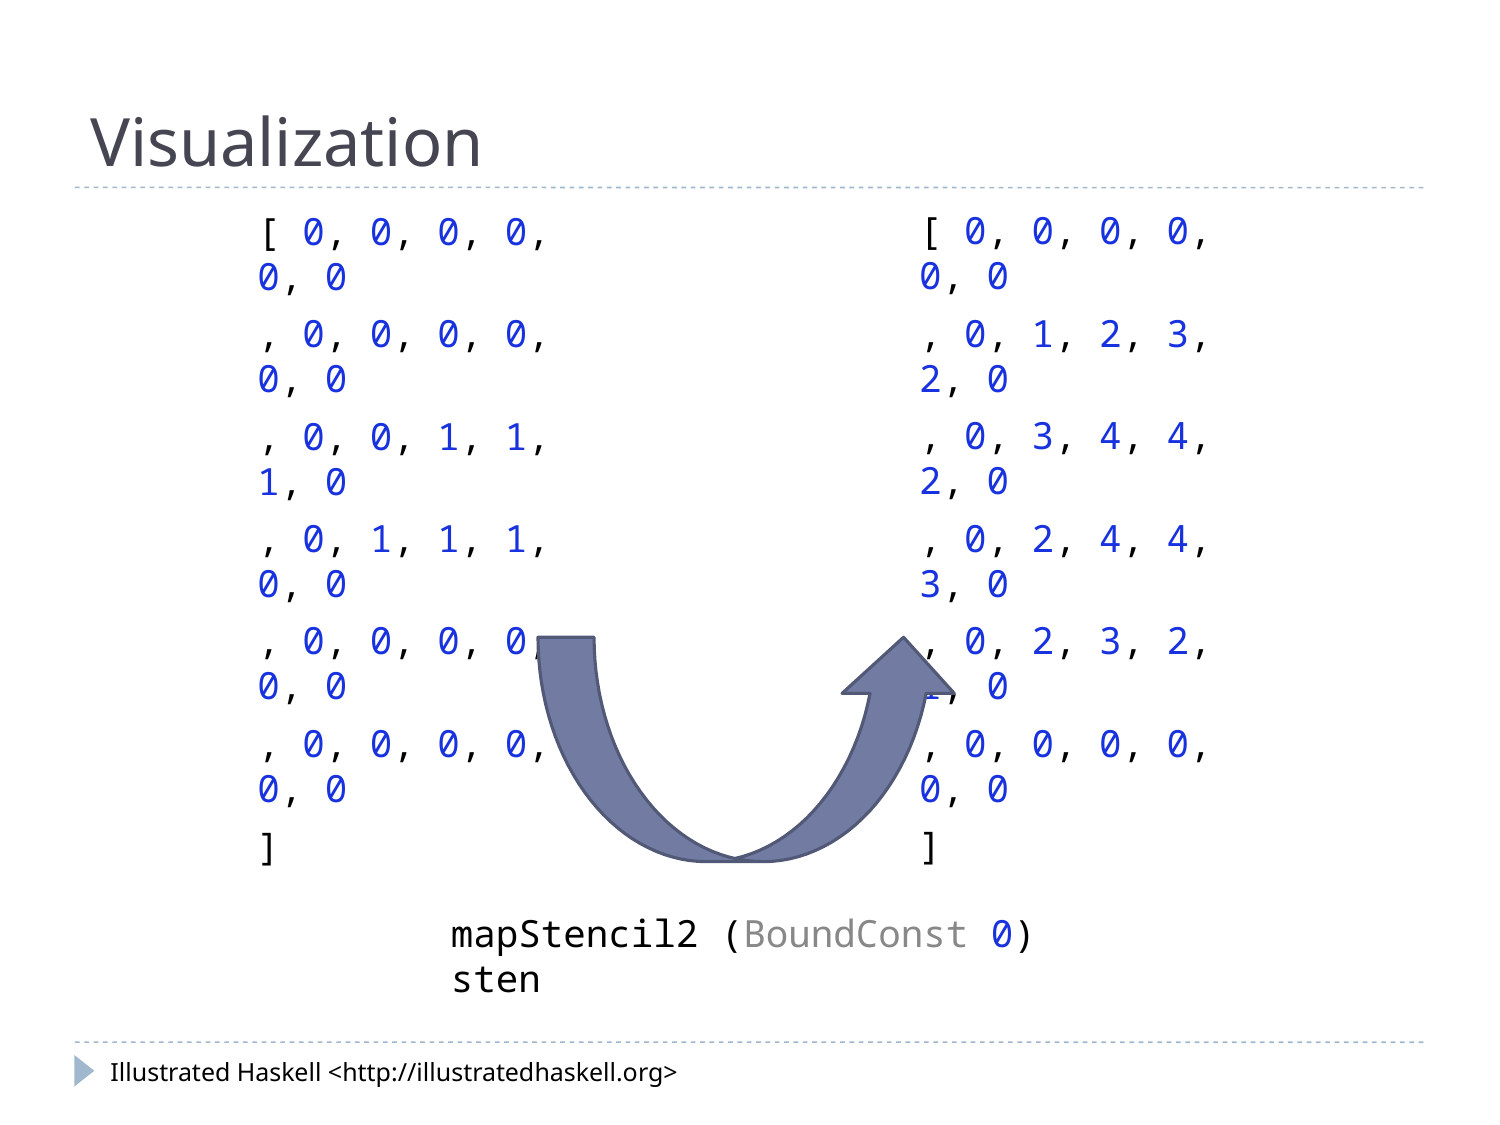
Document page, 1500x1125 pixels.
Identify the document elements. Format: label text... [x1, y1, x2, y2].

text_box mapStencil2 (BoundConst 0) sten [435, 902, 1062, 963]
list [ 0, 0, 0, 0, 0, 0 , 0, 1, 2, 3, 2, 0 , 0, 3, 4, 4, 2, 0 , 0, 2, 4, 4, 3, 0 , 0, 2, 3, 2, 1, 0 , 0, 0, 0, 0, 0, 0 ] [904, 199, 1279, 1010]
list [ 0, 0, 0, 0, 0, 0 , 0, 0, 0, 0, 0, 0 , 0, 0, 1, 1, 1, 0 , 0, 1, 1, 1, 0, 0 , 0, 0, 0, 0, 0, 0 , 0, 0, 0, 0, 0, 0 ] [242, 200, 617, 1011]
title Visualization [75, 37, 1426, 188]
text_box [537, 637, 955, 862]
